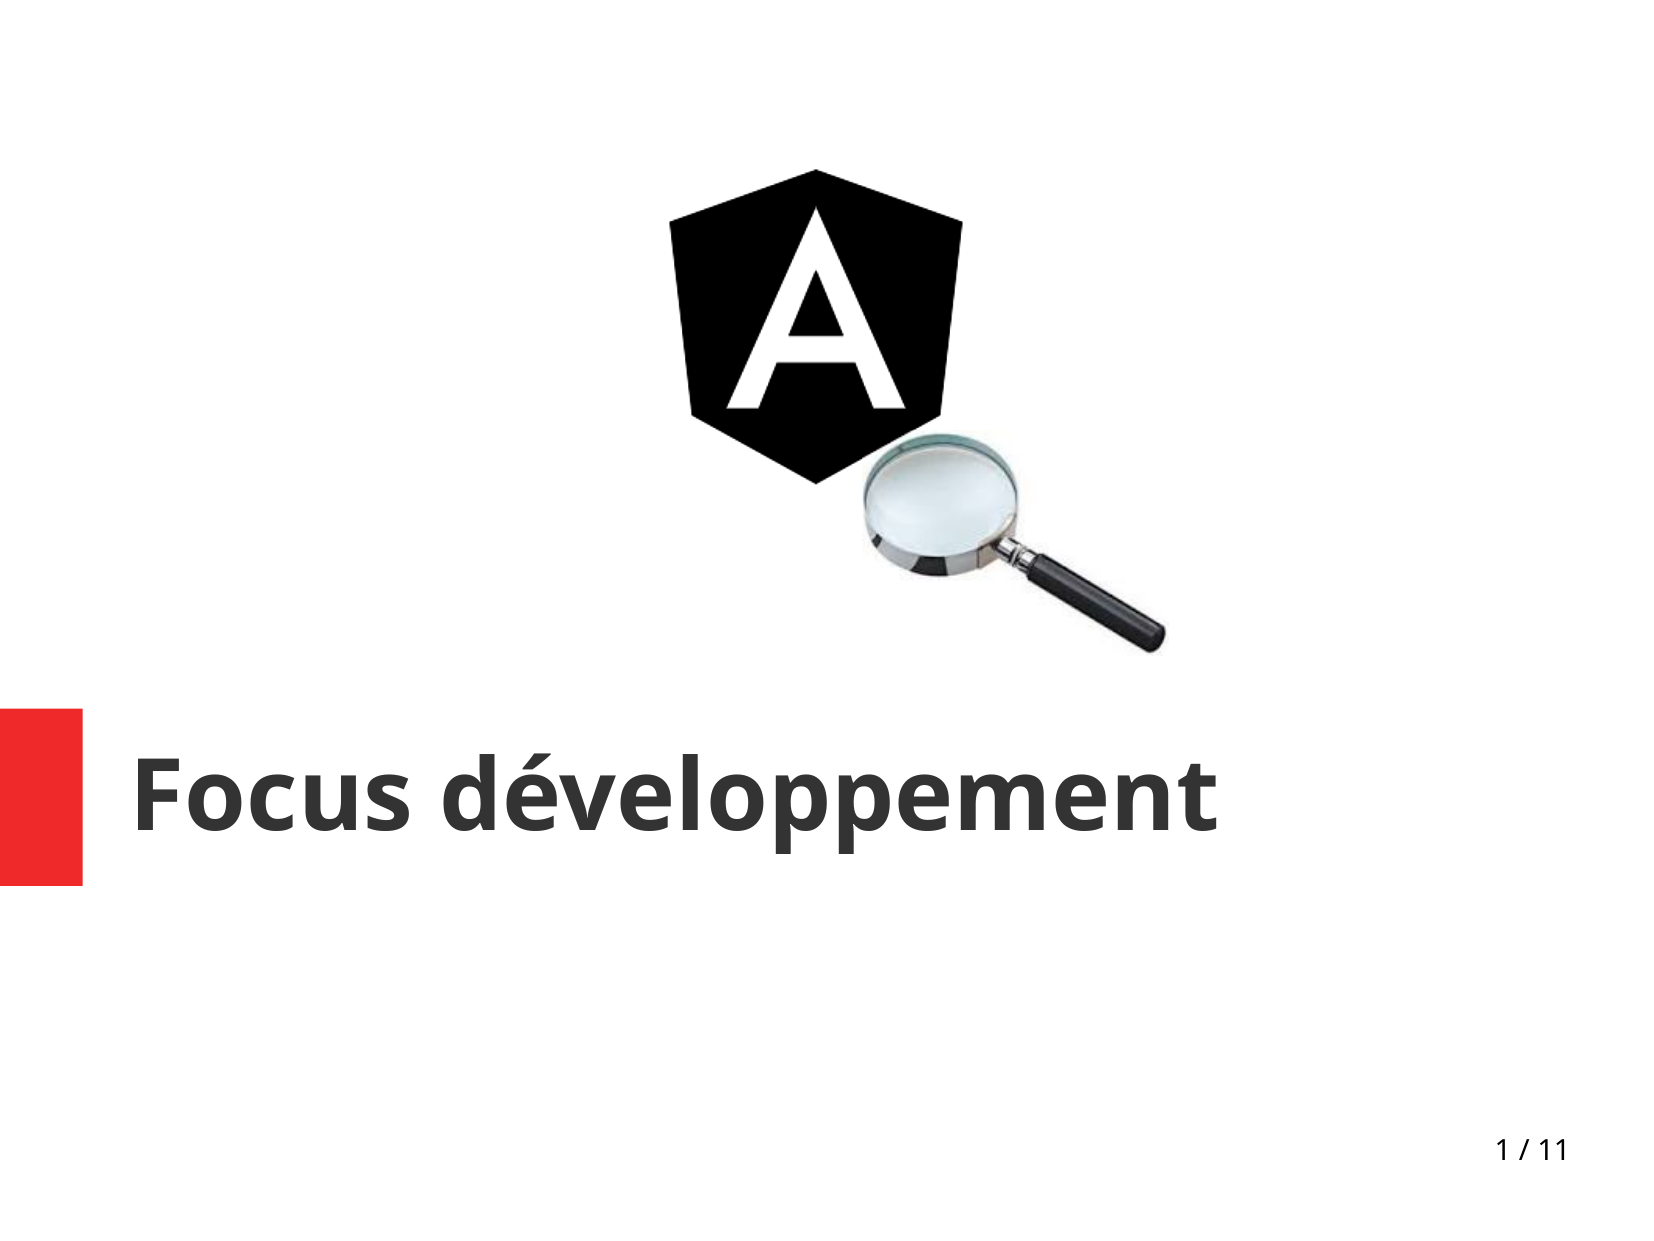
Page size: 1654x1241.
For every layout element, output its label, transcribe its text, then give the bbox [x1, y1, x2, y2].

picture [620, 123, 1169, 656]
title Focus développement [129, 655, 1536, 928]
